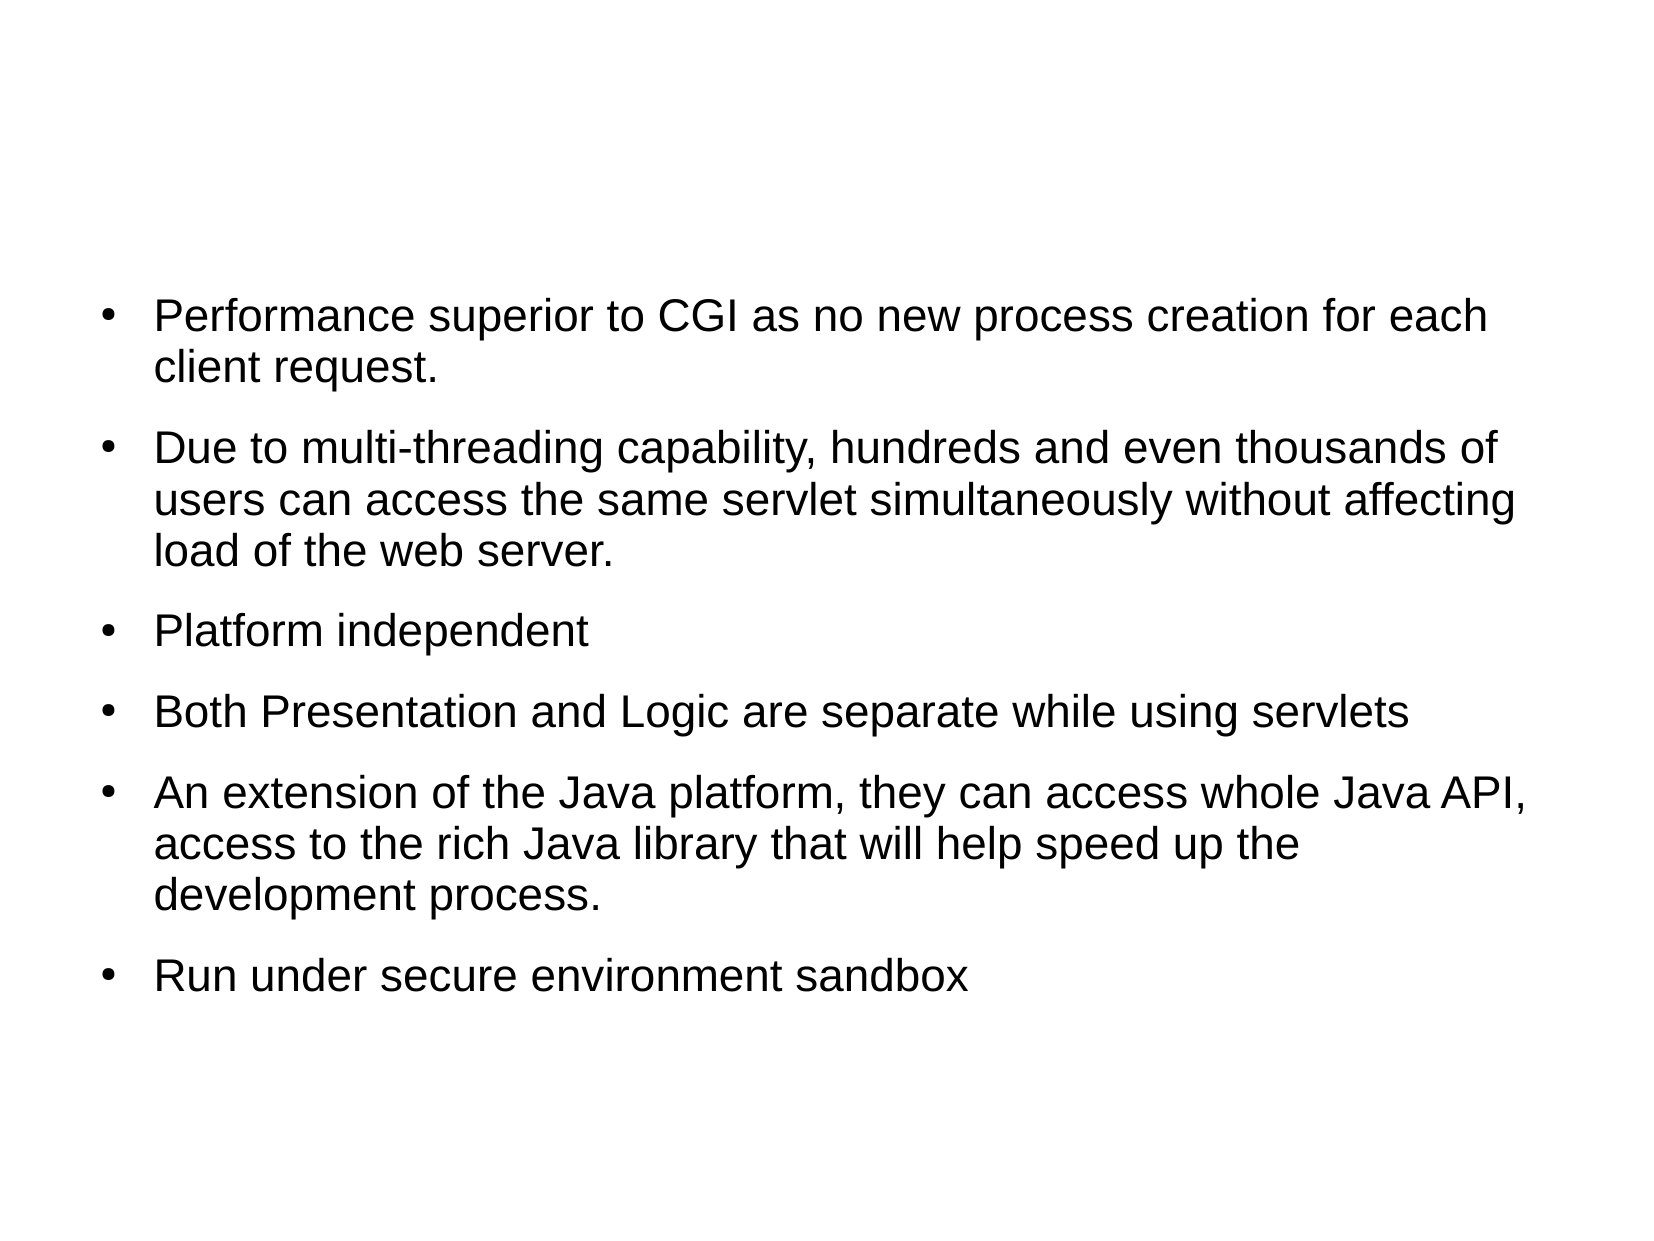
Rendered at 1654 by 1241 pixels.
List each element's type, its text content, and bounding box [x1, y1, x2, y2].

list Performance superior to CGI as no new process creation for each client request. Due to multi-threading capability, hundreds and even thousands of users can access the same servlet simultaneously without affecting load of the web server. Platform independent Both Presentation and Logic are separate while using servlets An extension of the Java platform, they can access whole Java API, access to the rich Java library that will help speed up the development process. Run under secure environment sandbox [82, 290, 1571, 1109]
